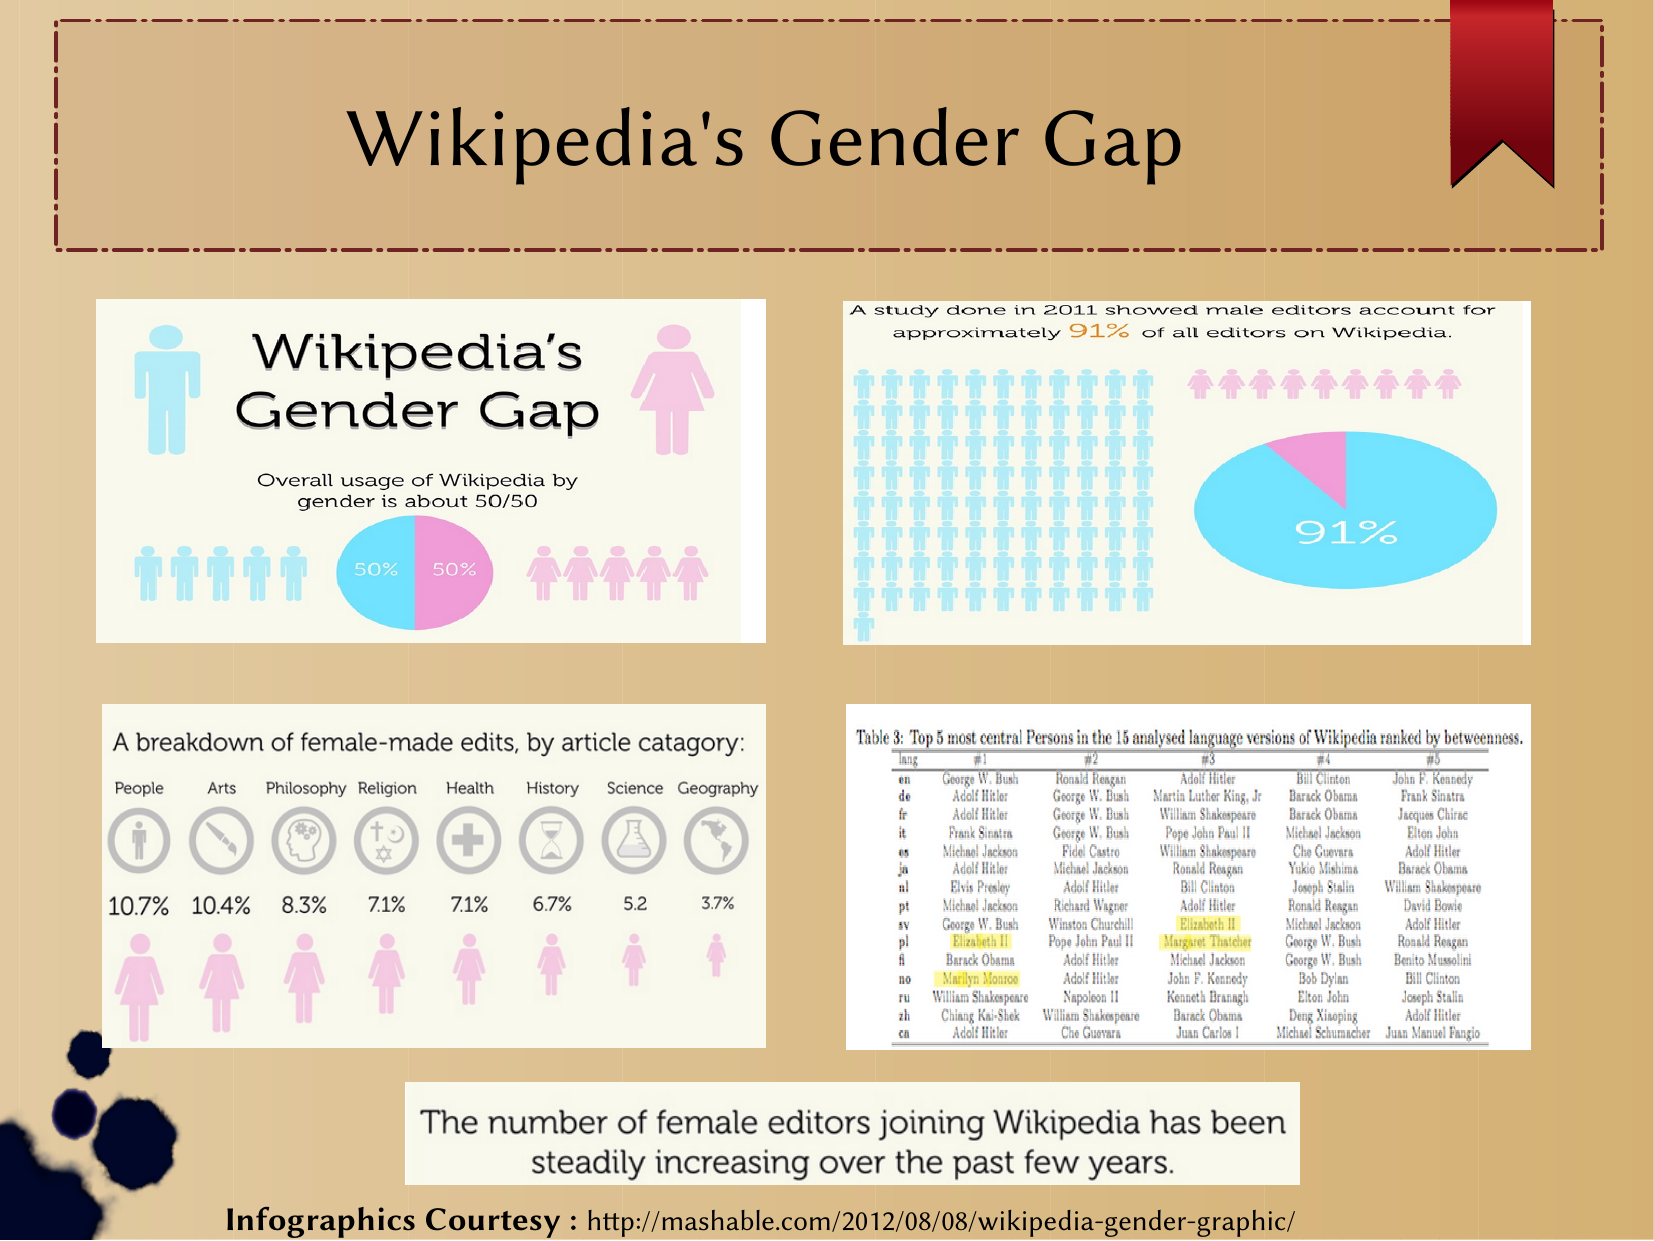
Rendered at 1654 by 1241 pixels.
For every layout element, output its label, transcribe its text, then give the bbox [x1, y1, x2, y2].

text_box Infographics Courtesy : http://mashable.com/2012/08/08/wikipedia-gender-graphic/ [210, 1155, 1621, 1241]
picture [102, 704, 766, 1048]
text_box Wikipedia's Gender Gap [111, 7, 1441, 256]
picture [846, 704, 1531, 1051]
picture [96, 299, 766, 643]
picture [405, 1082, 1300, 1155]
picture [843, 301, 1531, 646]
